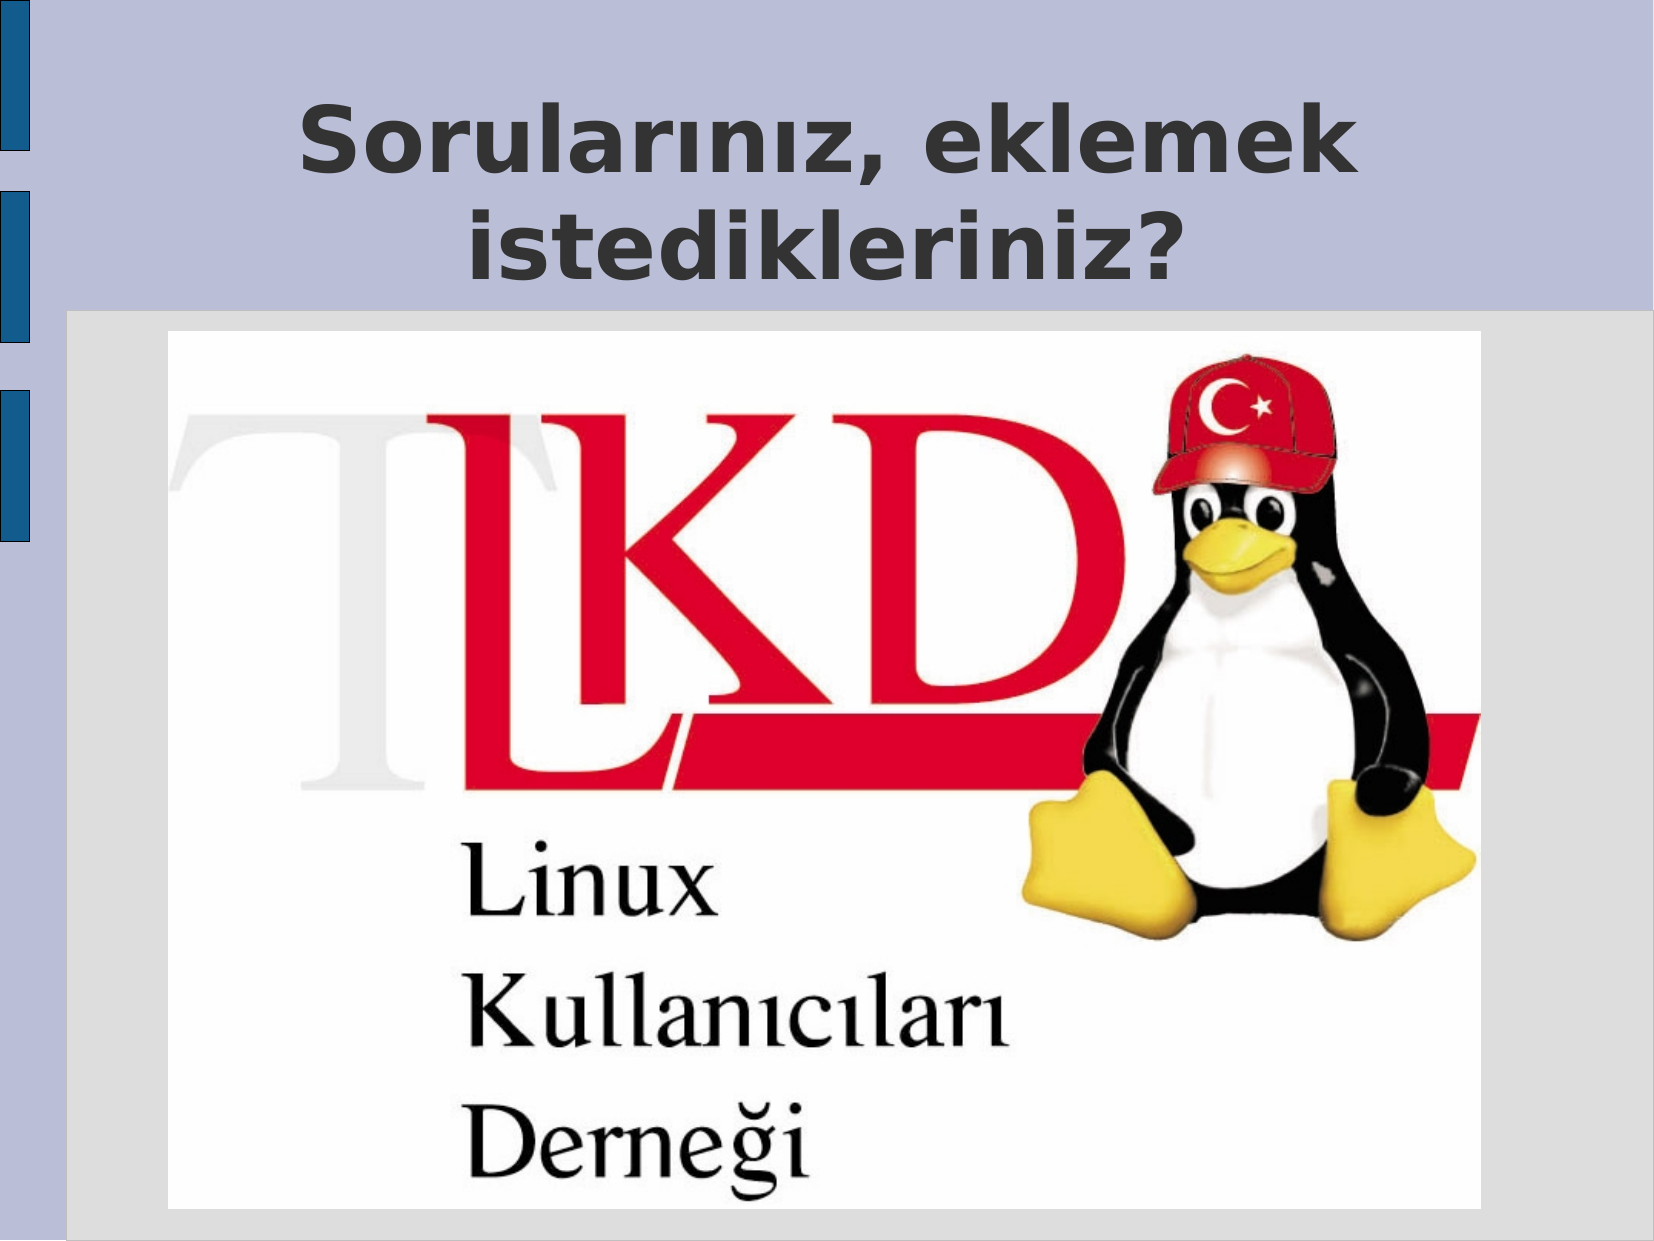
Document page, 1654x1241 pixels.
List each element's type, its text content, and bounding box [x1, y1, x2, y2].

title Sorularınız, eklemek istedikleriniz? [121, 87, 1534, 302]
picture [168, 331, 1481, 1209]
